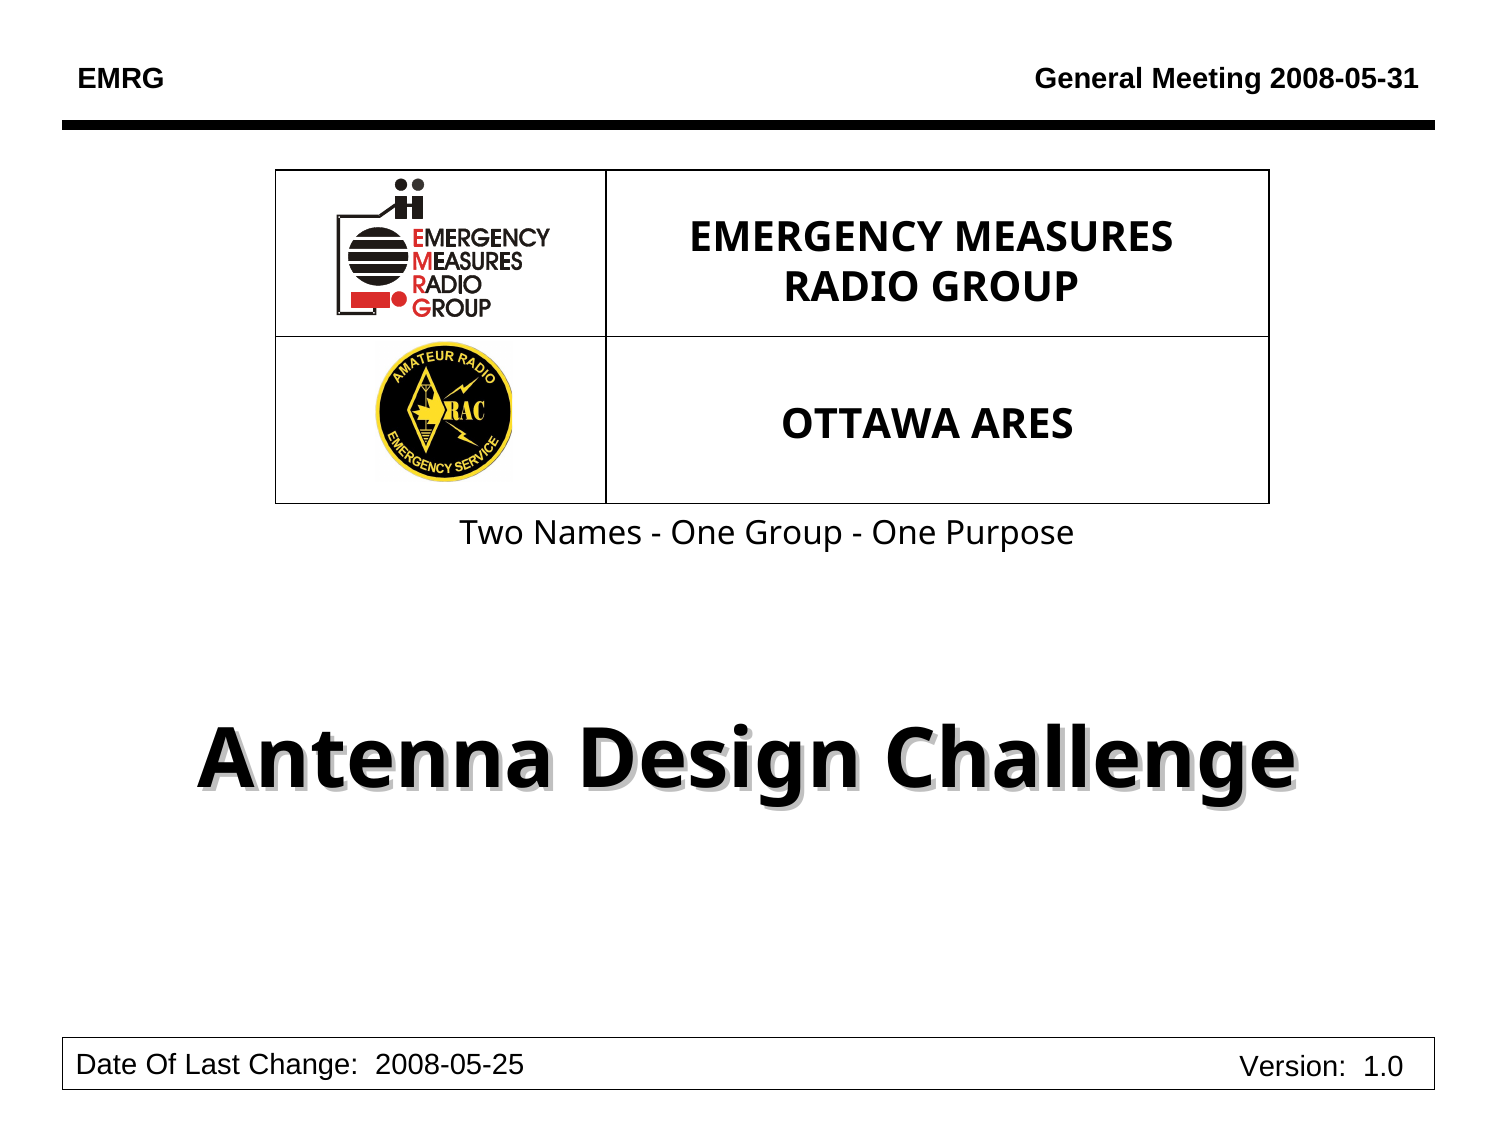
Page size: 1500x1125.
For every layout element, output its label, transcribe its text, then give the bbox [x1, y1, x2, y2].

text_box EMERGENCY MEASURES RADIO GROUP [637, 201, 1226, 318]
text_box EMRG [62, 51, 313, 103]
picture [336, 178, 550, 317]
text_box Antenna Design Challenge [62, 696, 1435, 812]
text_box OTTAWA ARES [766, 388, 1089, 455]
text_box Two Names - One Group - One Purpose [444, 503, 1091, 559]
text_box Version: 1.0 [1224, 1039, 1420, 1090]
chart [375, 341, 513, 482]
text_box General Meeting 2008-05-31 [912, 51, 1435, 103]
text_box Date Of Last Change: 2008-05-25 [60, 1037, 541, 1089]
